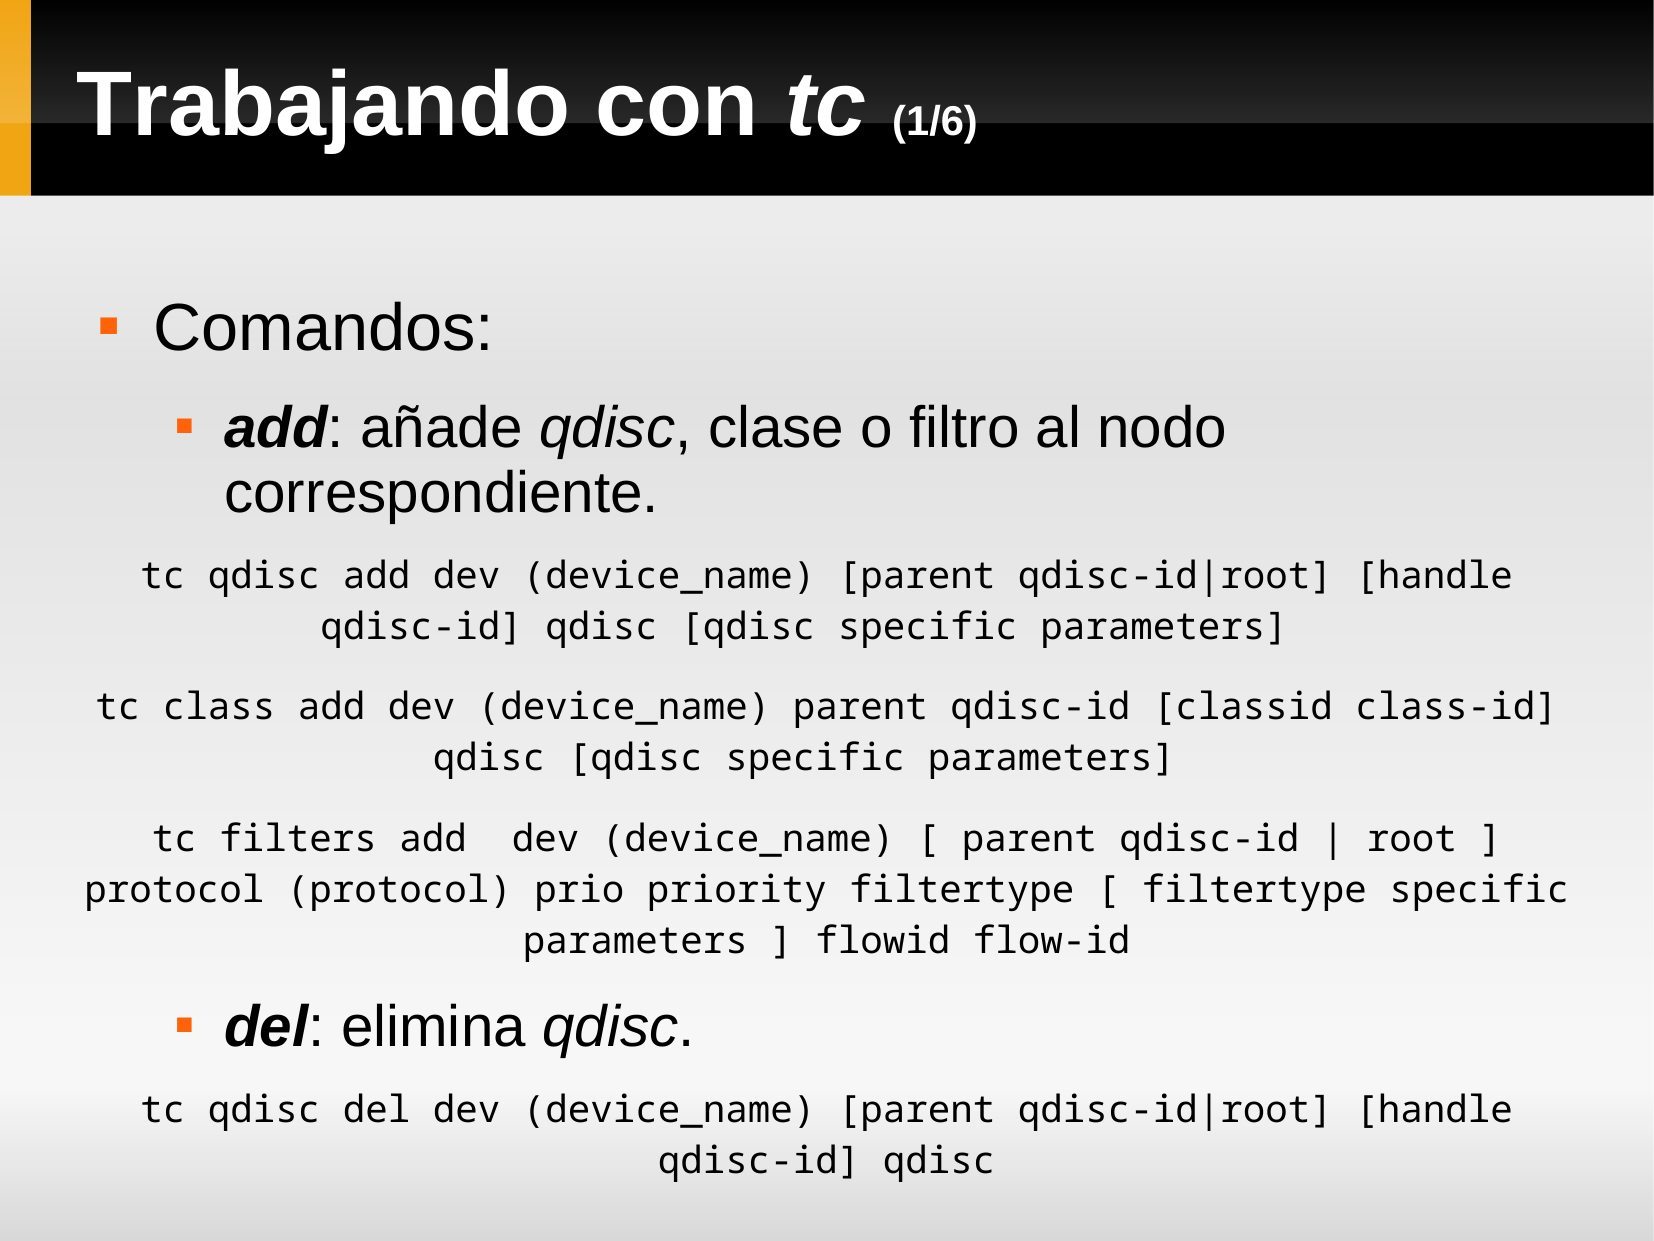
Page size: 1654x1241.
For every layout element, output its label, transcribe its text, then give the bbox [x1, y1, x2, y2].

title Trabajando con tc (1/6) [76, 0, 1565, 208]
picture [0, 0, 1654, 1241]
list Comandos: add: añade qdisc, clase o filtro al nodo correspondiente. tc qdisc add dev (device_name) [parent qdisc-id|root] [handle qdisc-id] qdisc [qdisc specific parameters] tc class add dev (device_name) parent qdisc-id [classid class-id] qdisc [qdisc specific parameters] tc filters add dev (device_name) [ parent qdisc-id | root ] protocol (protocol) prio priority filtertype [ filtertype specific parameters ] flowid flow-id del: elimina qdisc. tc qdisc del dev (device_name) [parent qdisc-id|root] [handle qdisc-id] qdisc [82, 290, 1571, 1094]
